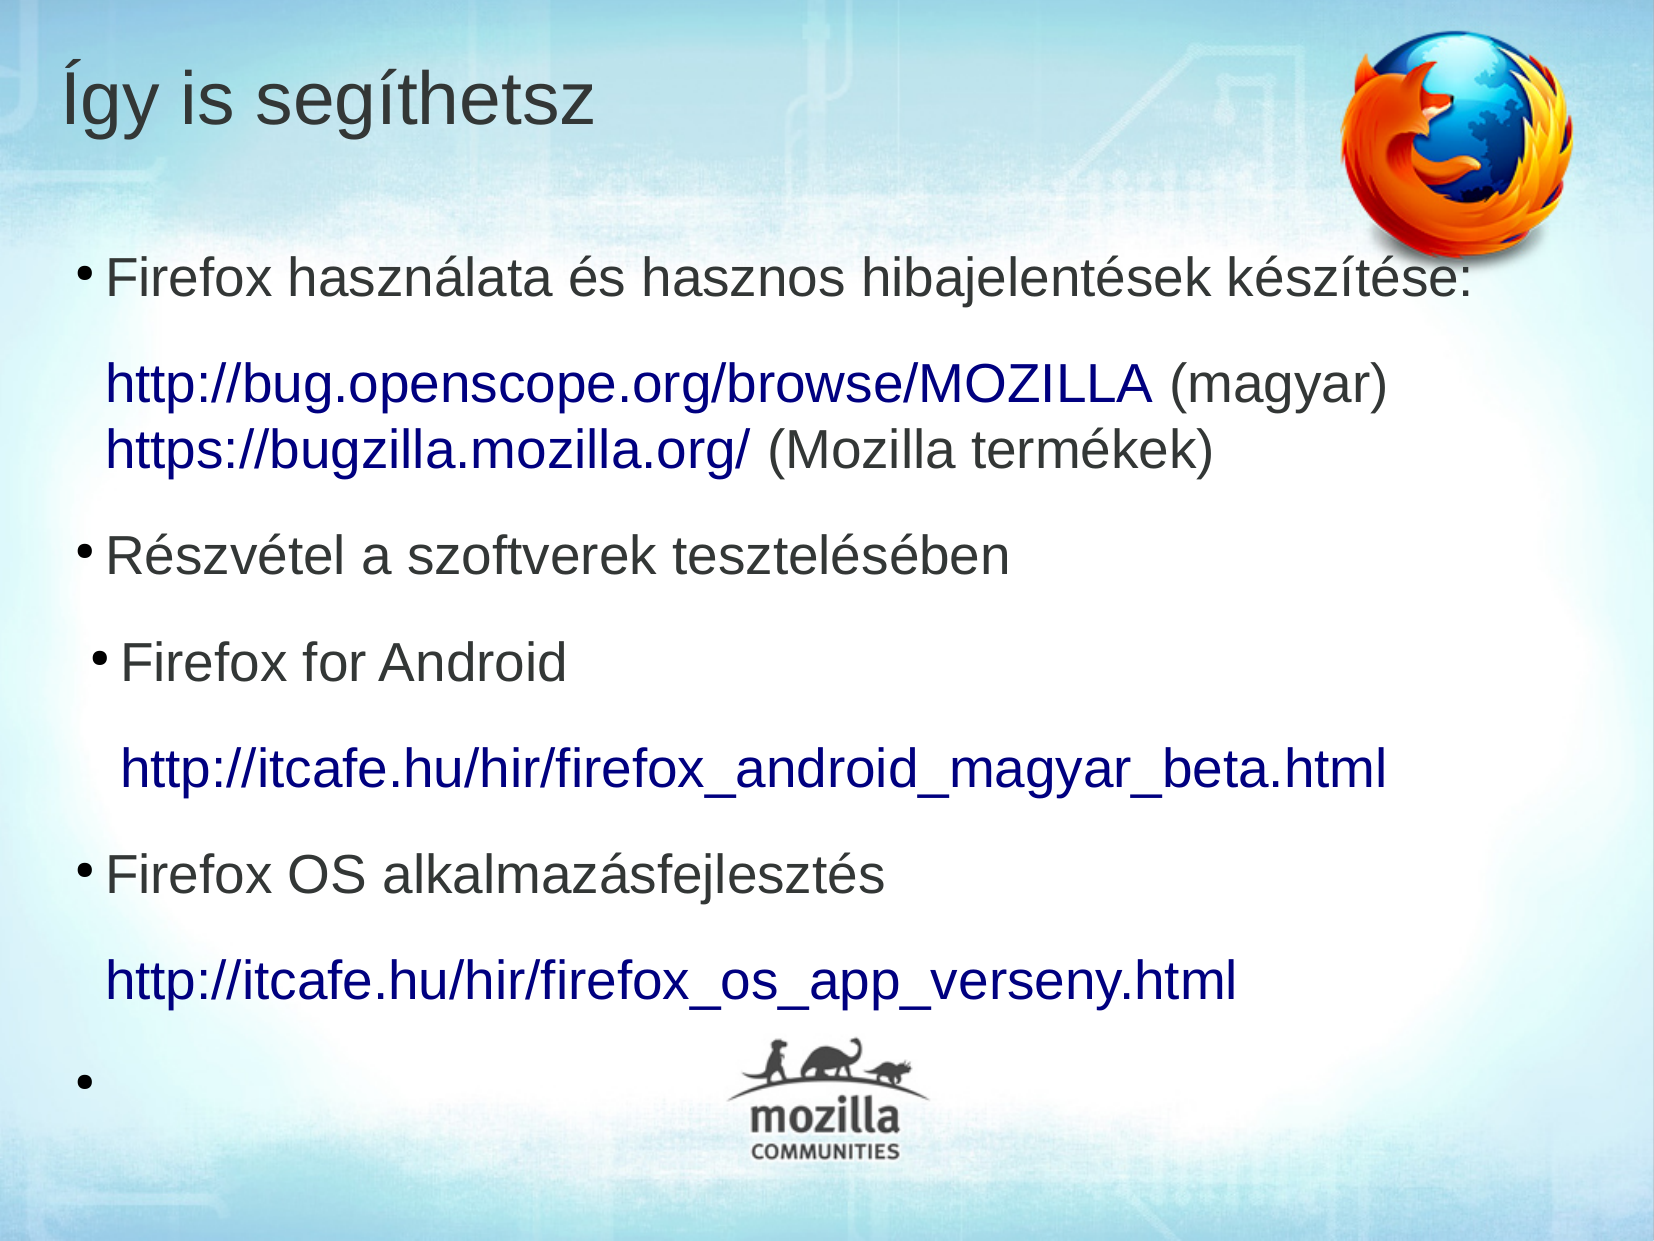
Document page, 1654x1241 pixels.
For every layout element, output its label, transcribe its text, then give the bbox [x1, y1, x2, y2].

list Firefox használata és hasznos hibajelentések készítése: http://bug.openscope.org/browse/MOZILLA (magyar) https://bugzilla.mozilla.org/ (Mozilla termékek) Részvétel a szoftverek tesztelésében Firefox for Android http://itcafe.hu/hir/firefox_android_magyar_beta.html Firefox OS alkalmazásfejlesztés http://itcafe.hu/hir/firefox_os_app_verseny.html [51, 233, 1602, 1052]
title Így is segíthetsz [51, 0, 1323, 189]
picture [0, 0, 1654, 1241]
